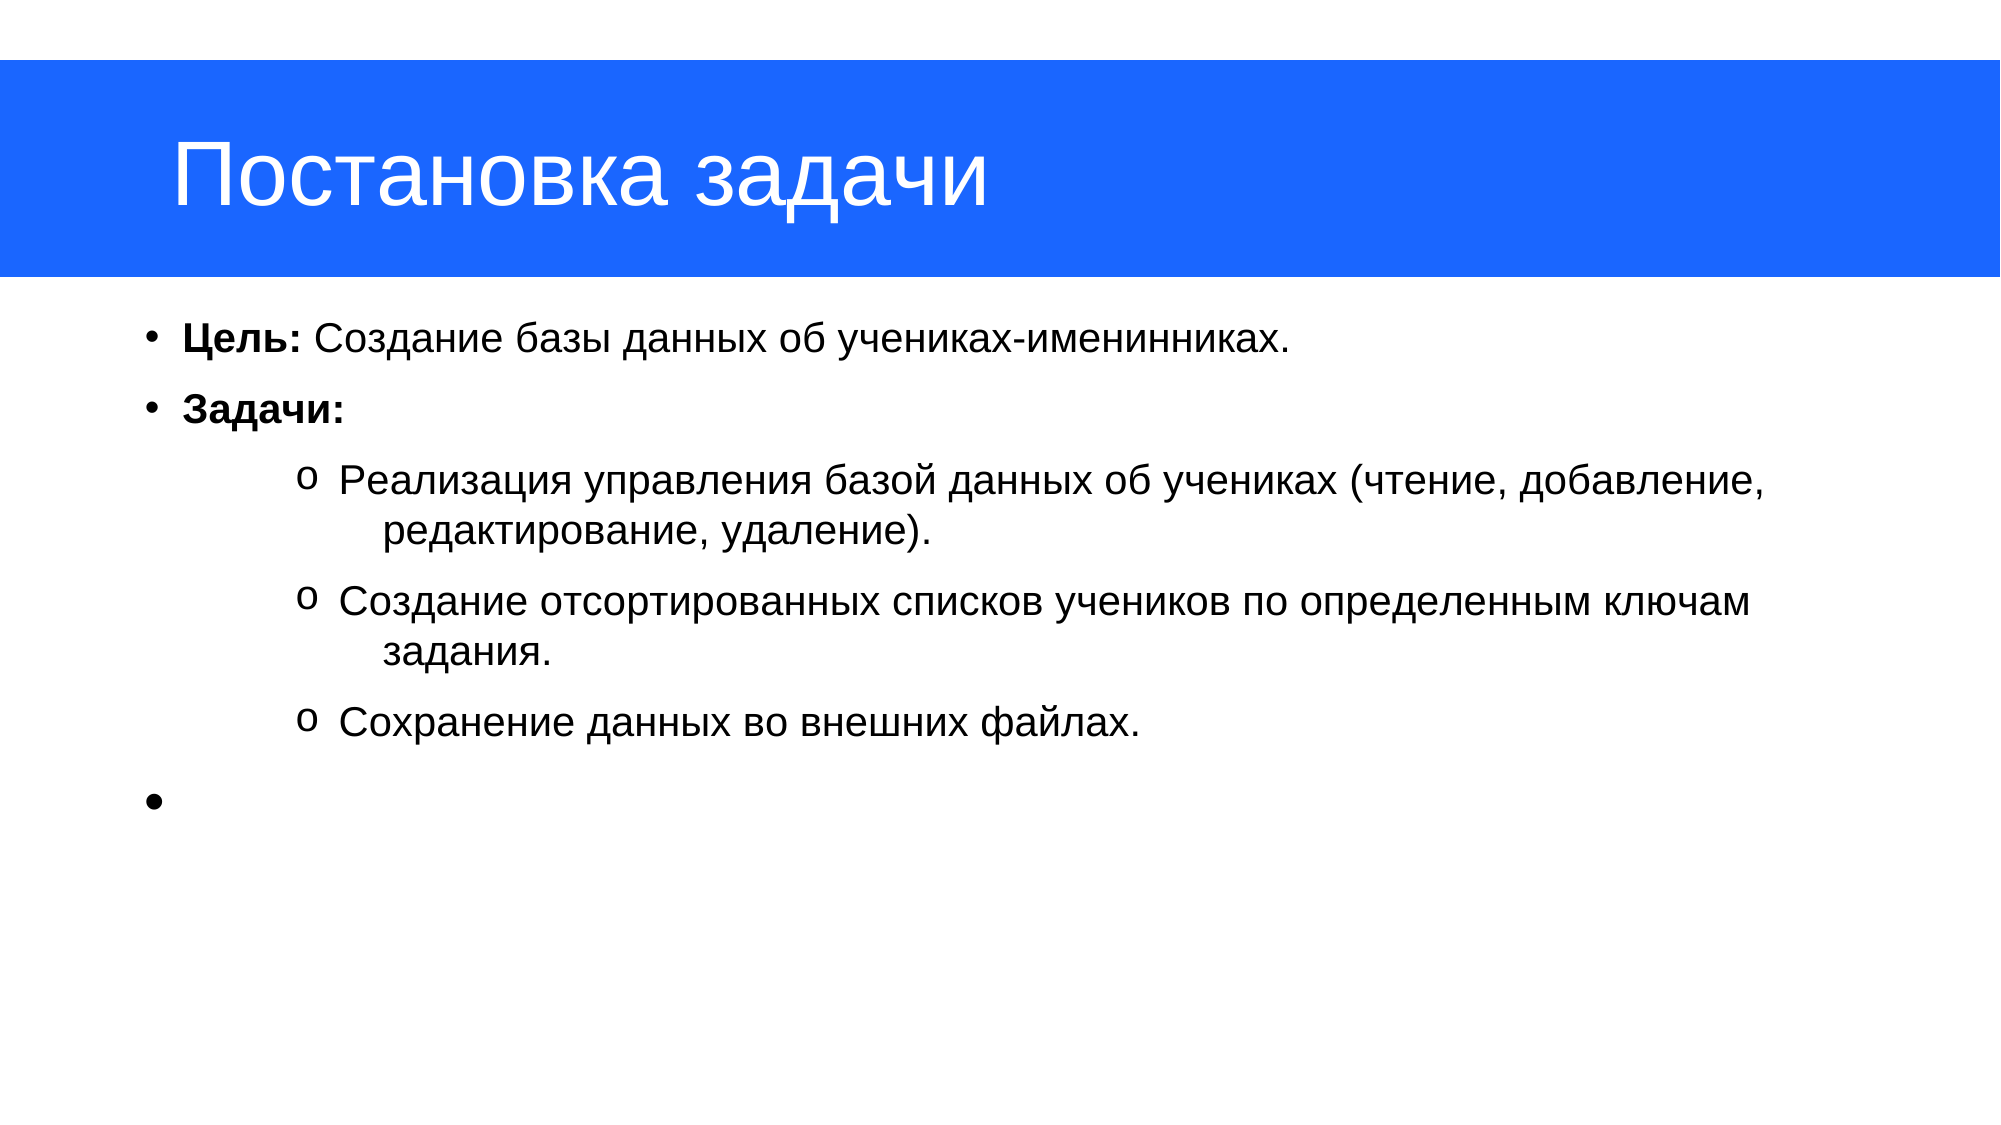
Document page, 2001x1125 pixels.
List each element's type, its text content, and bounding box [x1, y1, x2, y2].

list Цель: Создание базы данных об учениках-именинниках. Задачи: Реализация управления базой данных об учениках (чтение, добавление, редактирование, удаление). Создание отсортированных списков учеников по определенным ключам задания. Сохранение данных во внешних файлах. [137, 303, 1863, 998]
title Постановка задачи [156, 106, 1987, 347]
